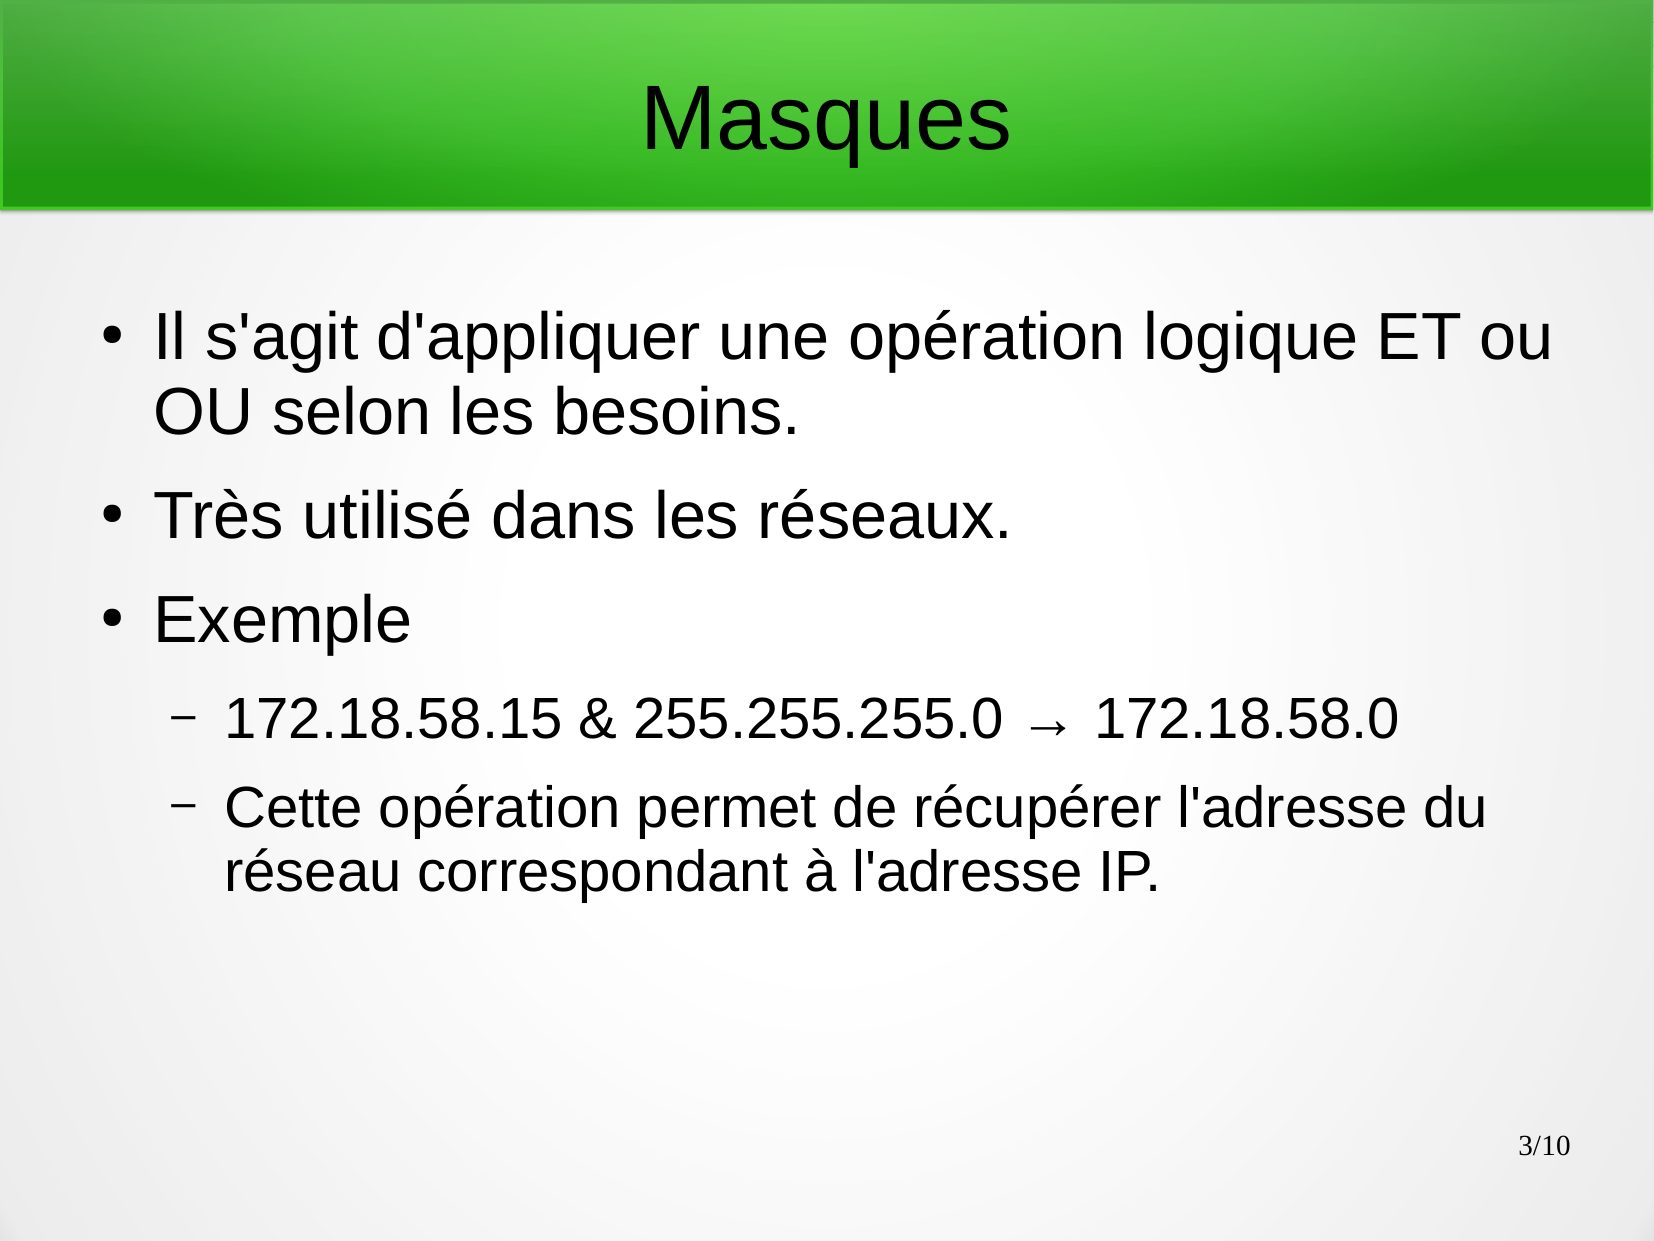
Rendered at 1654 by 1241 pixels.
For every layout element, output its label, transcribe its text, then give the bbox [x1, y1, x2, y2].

title Masques [82, 47, 1571, 189]
list Il s'agit d'appliquer une opération logique ET ou OU selon les besoins. Très utilisé dans les réseaux. Exemple 172.18.58.15 & 255.255.255.0 → 172.18.58.0 Cette opération permet de récupérer l'adresse du réseau correspondant à l'adresse IP. [82, 299, 1571, 1019]
